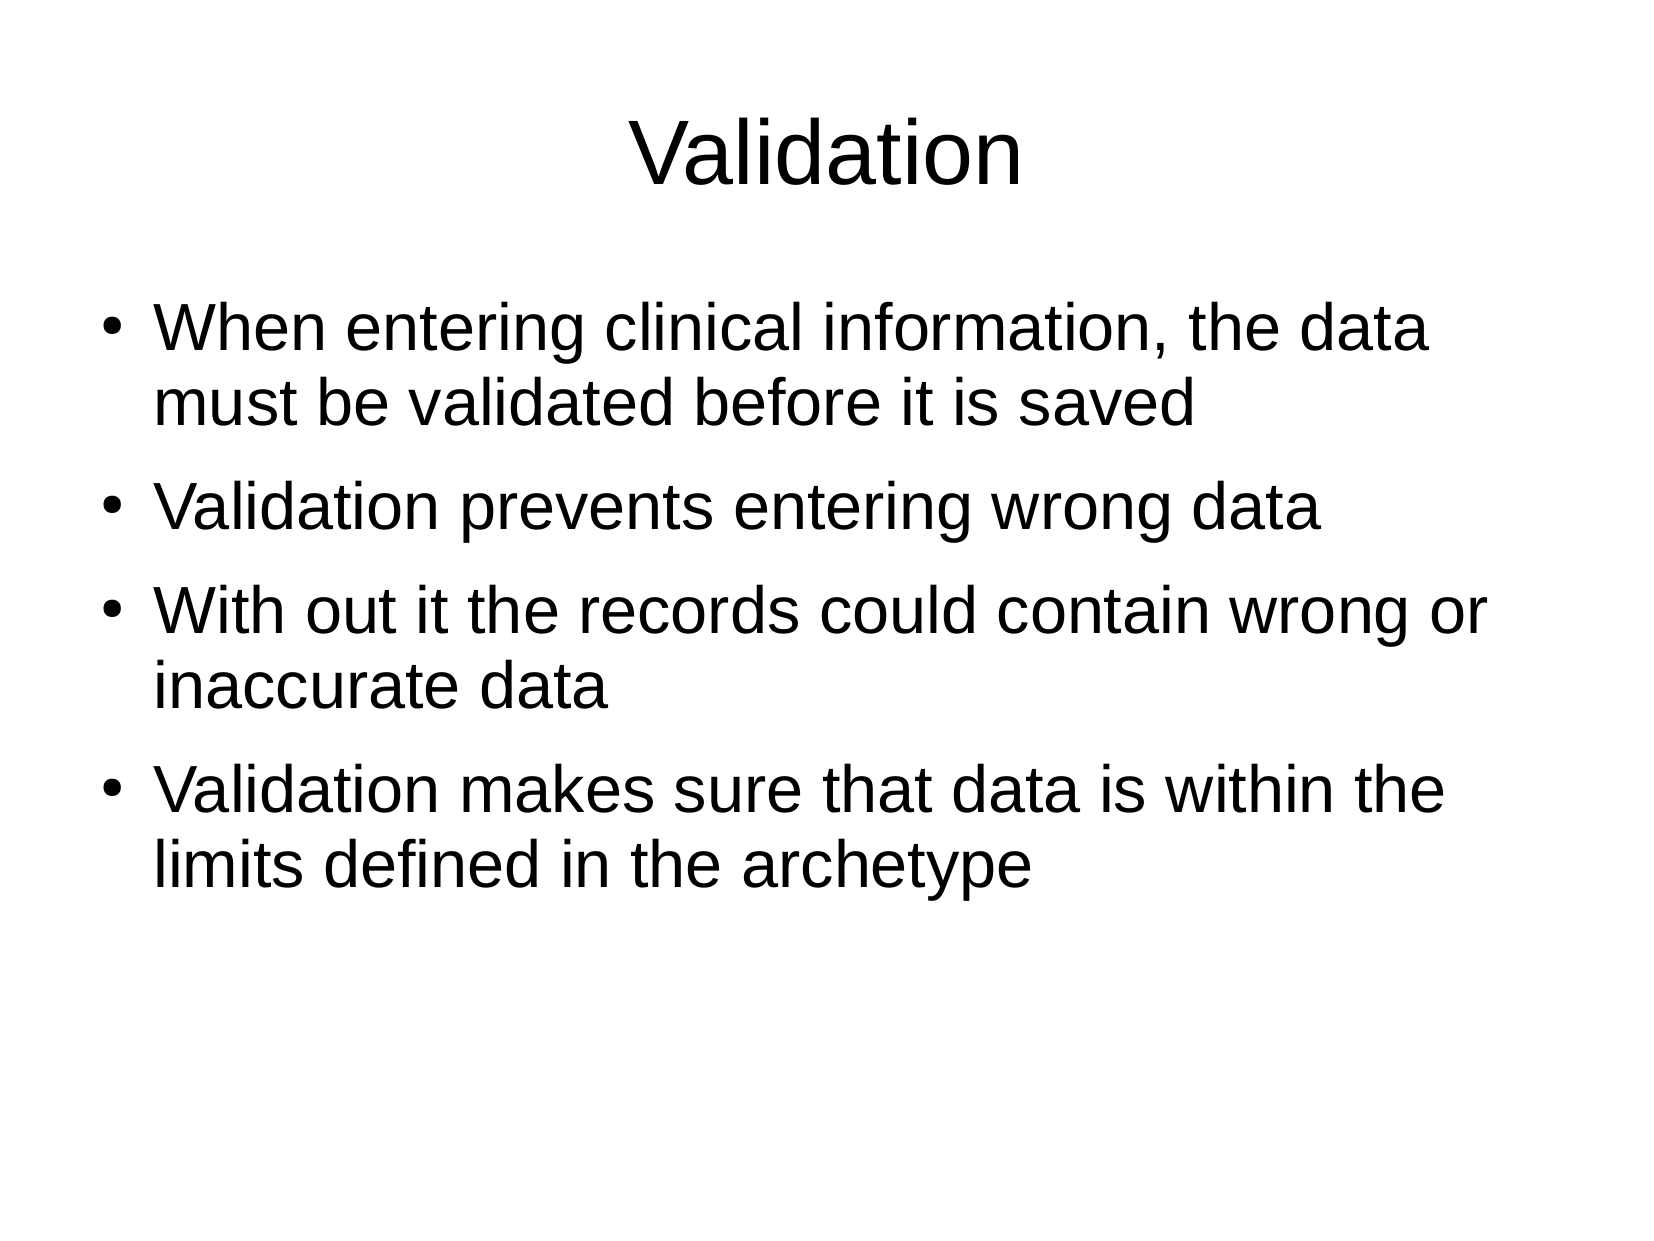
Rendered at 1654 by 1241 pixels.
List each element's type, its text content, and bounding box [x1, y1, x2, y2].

title Validation [82, 49, 1571, 257]
list When entering clinical information, the data must be validated before it is saved Validation prevents entering wrong data With out it the records could contain wrong or inaccurate data Validation makes sure that data is within the limits defined in the archetype [82, 290, 1571, 1109]
